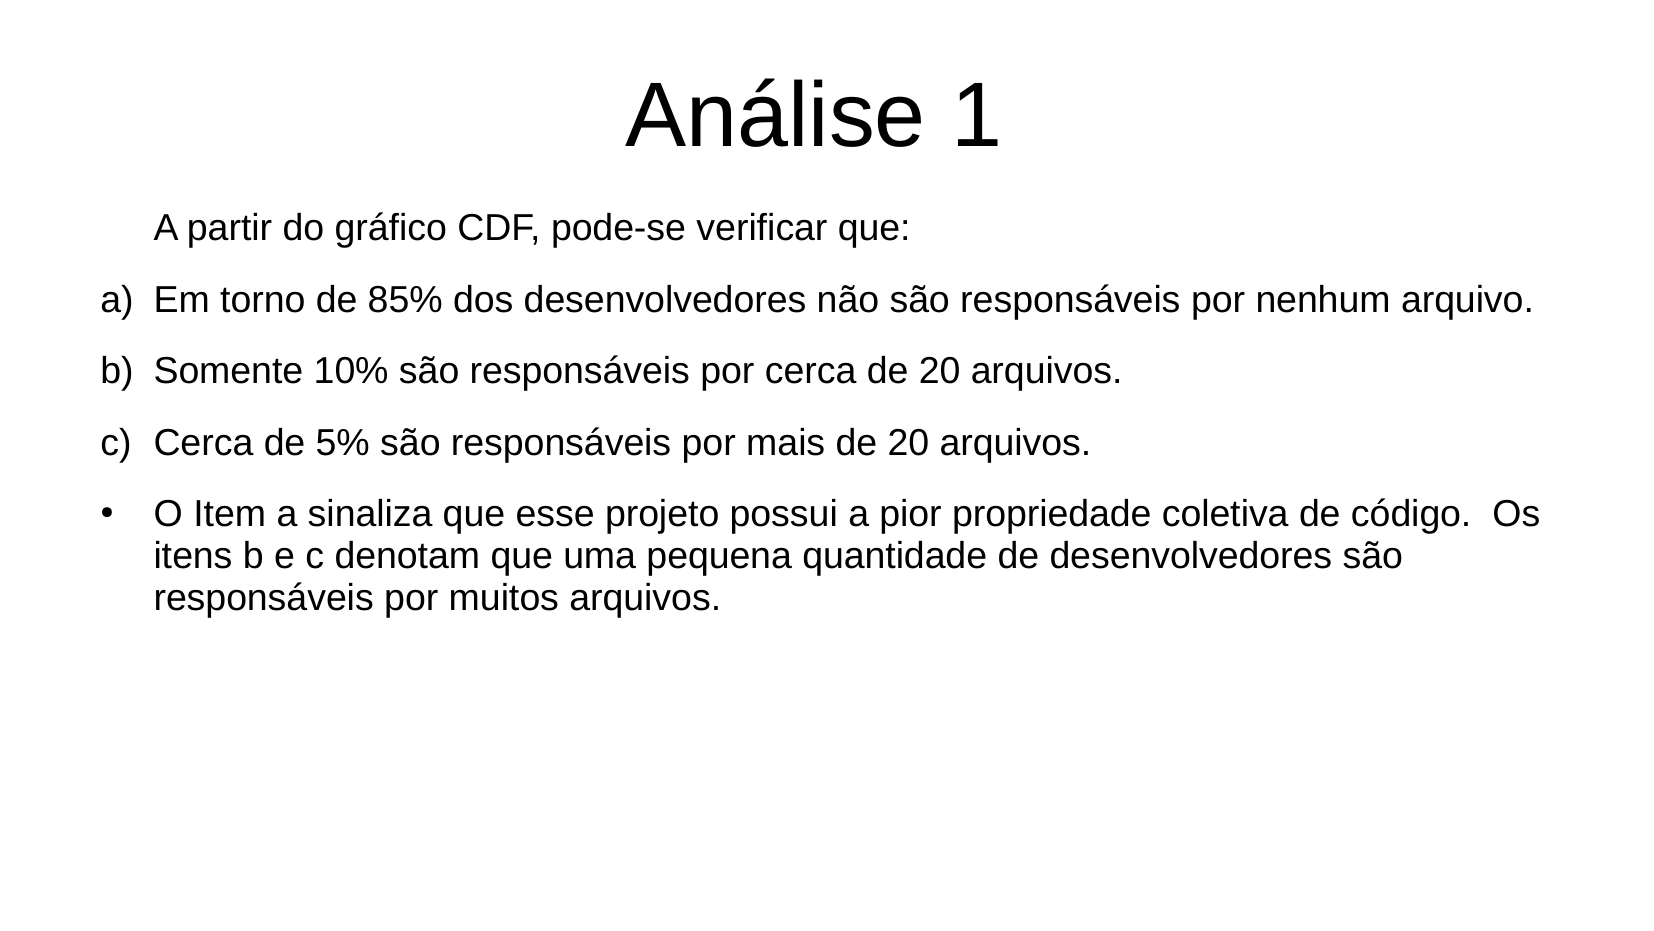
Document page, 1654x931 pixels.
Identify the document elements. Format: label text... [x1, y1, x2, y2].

title Análise 1 [82, 37, 1571, 193]
list A partir do gráfico CDF, pode-se verificar que: Em torno de 85% dos desenvolvedores não são responsáveis por nenhum arquivo. Somente 10% são responsáveis por cerca de 20 arquivos. Cerca de 5% são responsáveis por mais de 20 arquivos. O Item a sinaliza que esse projeto possui a pior propriedade coletiva de código. Os itens b e c denotam que uma pequena quantidade de desenvolvedores são responsáveis por muitos arquivos. [82, 206, 1571, 747]
